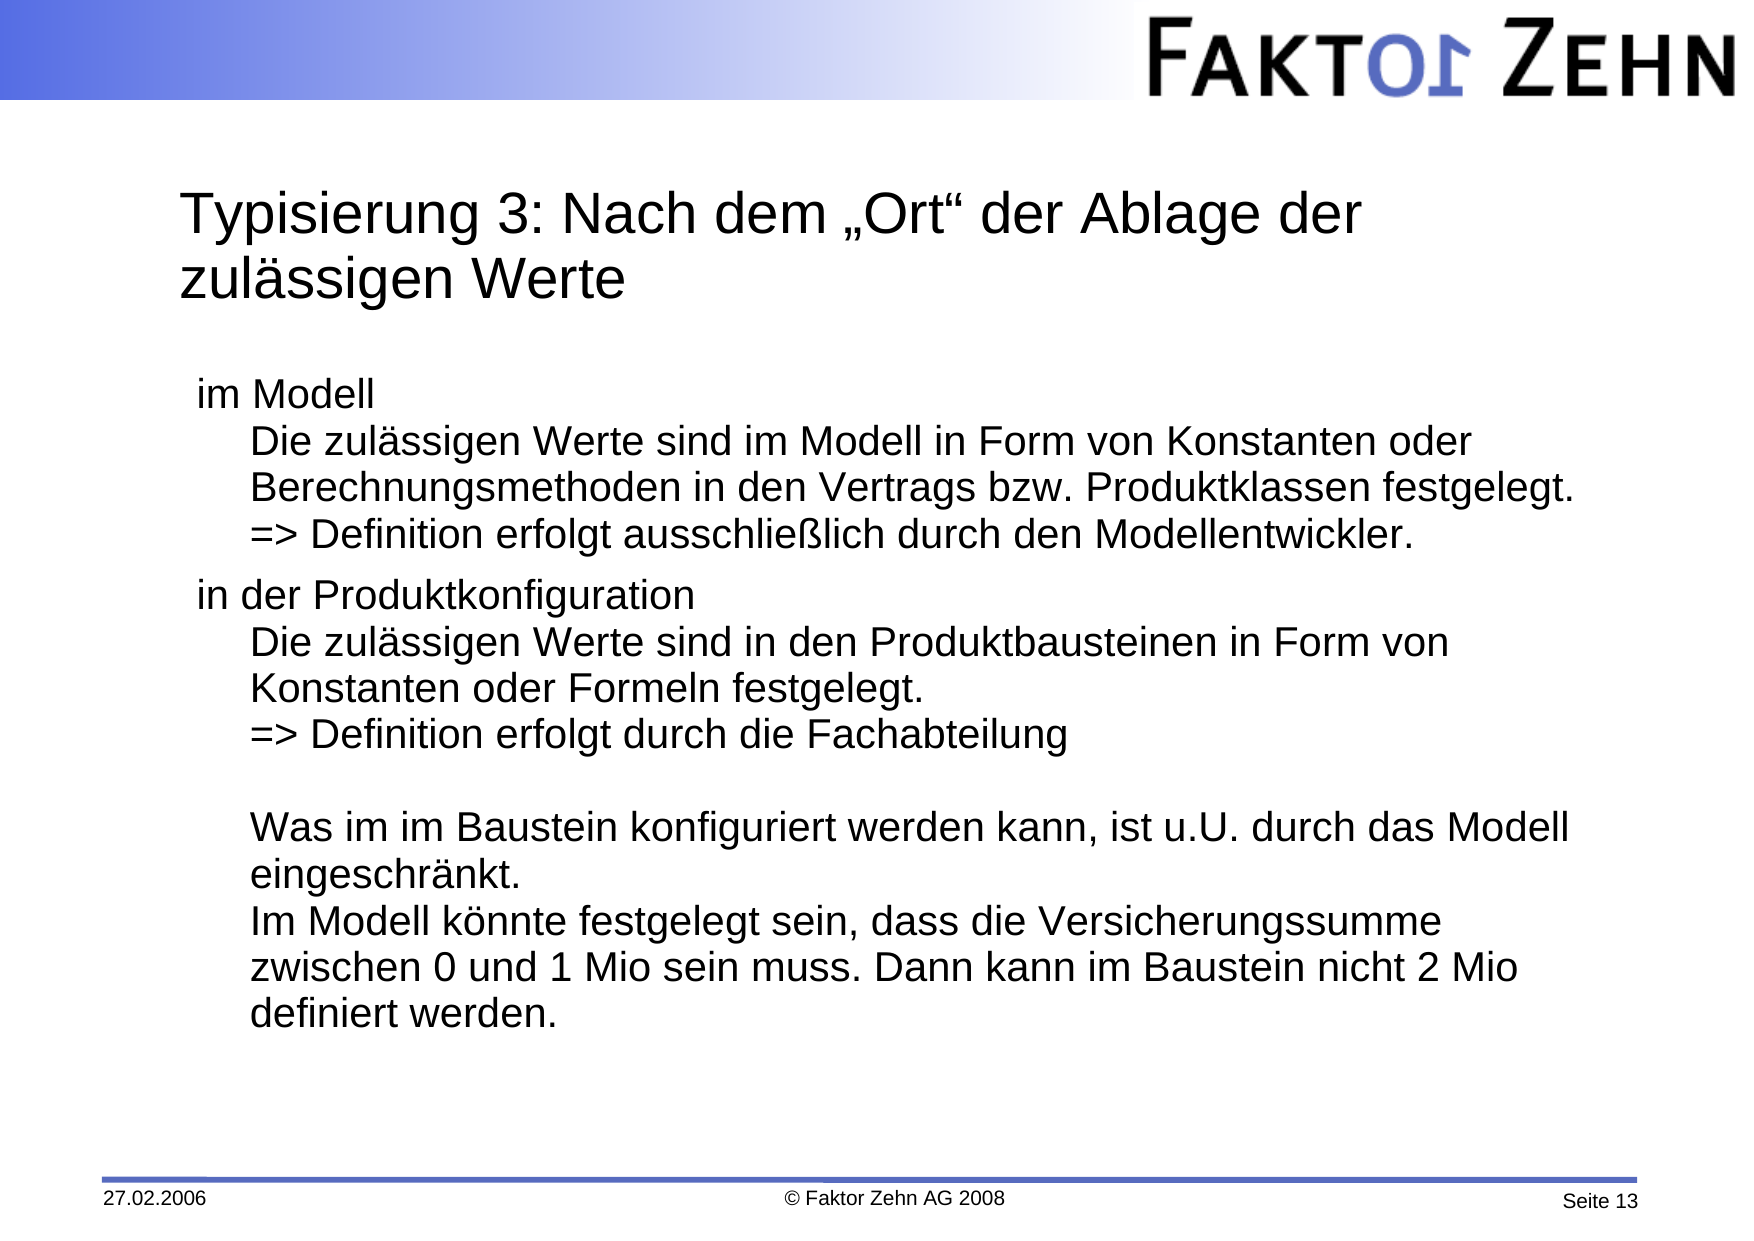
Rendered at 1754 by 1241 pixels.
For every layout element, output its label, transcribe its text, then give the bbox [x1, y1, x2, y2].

list im Modell Die zulässigen Werte sind im Modell in Form von Konstanten oder Berechnungsmethoden in den Vertrags bzw. Produktklassen festgelegt. => Definition erfolgt ausschließlich durch den Modellentwickler. in der Produktkonfiguration Die zulässigen Werte sind in den Produktbausteinen in Form von Konstanten oder Formeln festgelegt. => Definition erfolgt durch die Fachabteilung Was im im Baustein konfiguriert werden kann, ist u.U. durch das Modell eingeschränkt. Im Modell könnte festgelegt sein, dass die Versicherungssumme zwischen 0 und 1 Mio sein muss. Dann kann im Baustein nicht 2 Mio definiert werden. [179, 371, 1576, 1088]
title Typisierung 3: Nach dem „Ort“ der Ablage der zulässigen Werte [179, 142, 1576, 349]
picture [1133, 2, 1749, 105]
